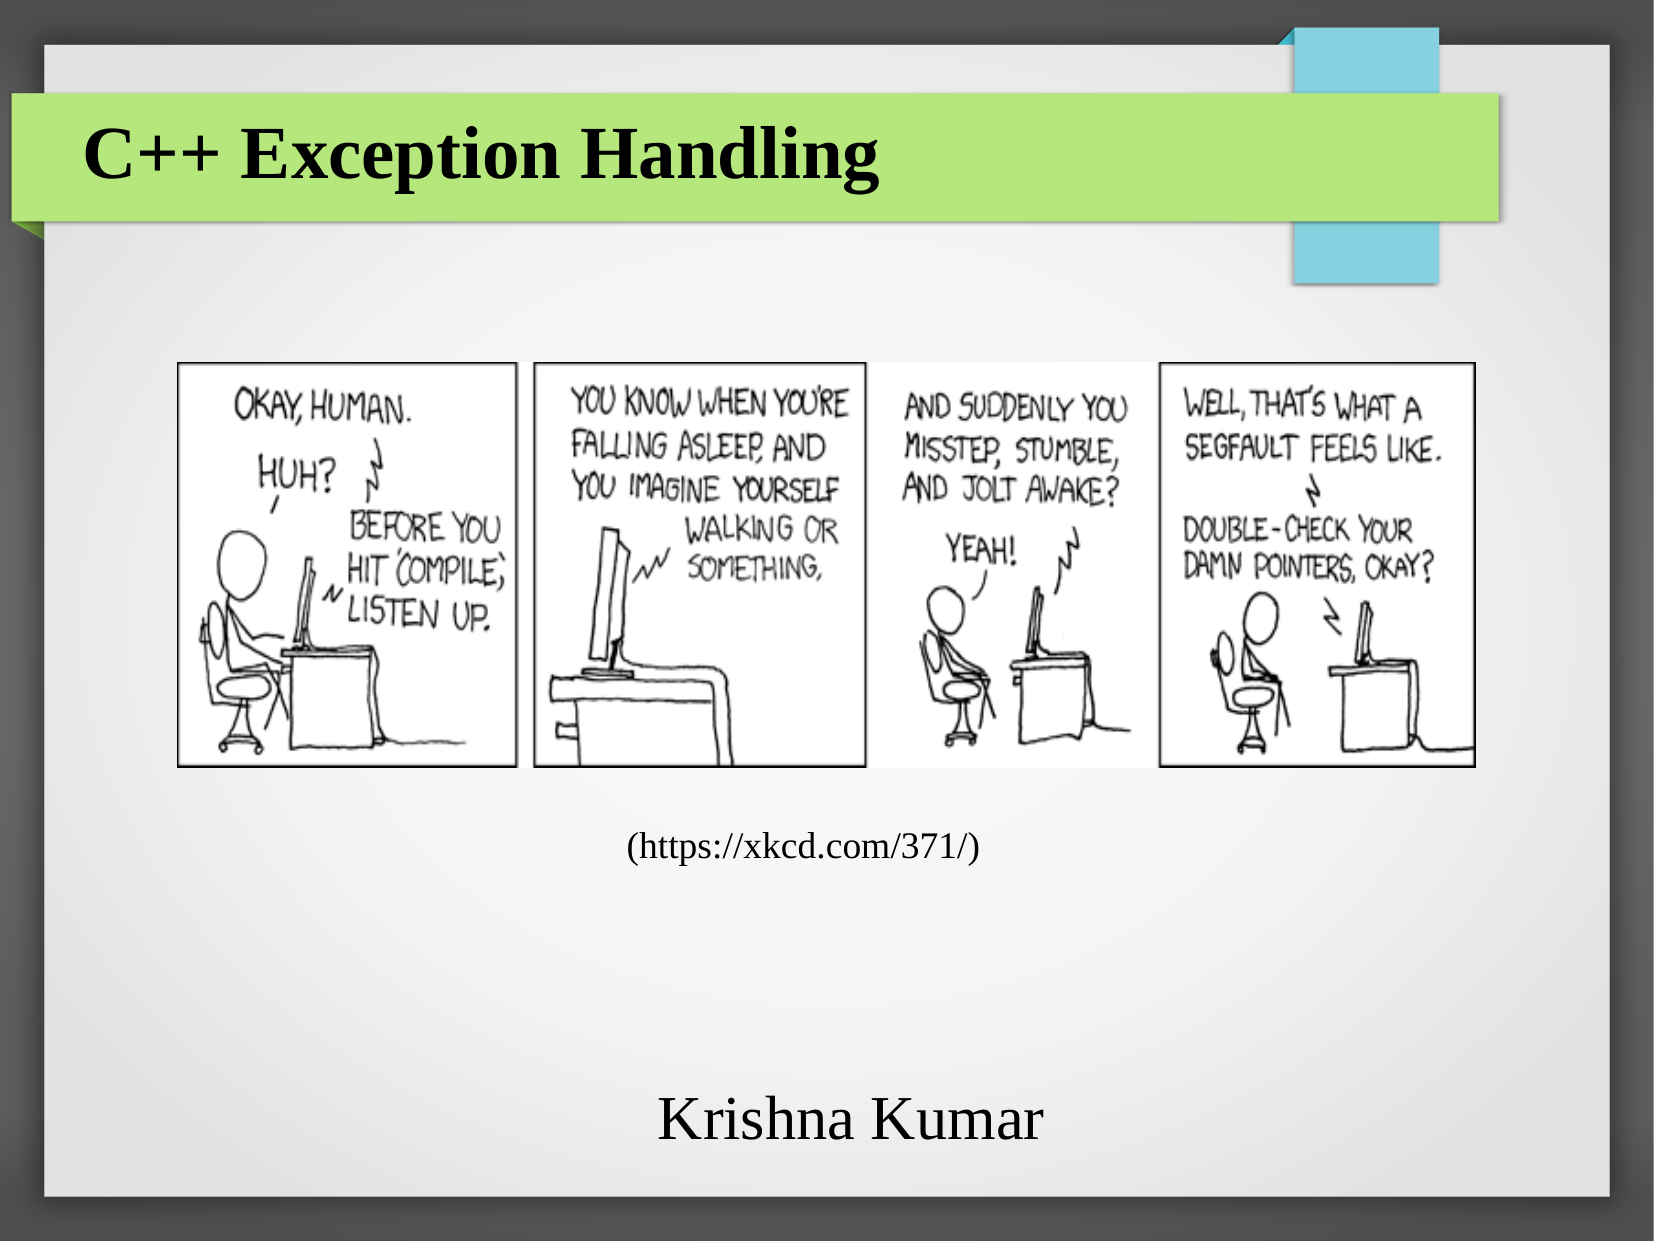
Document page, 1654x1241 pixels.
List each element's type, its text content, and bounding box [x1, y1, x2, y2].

picture [0, 0, 1654, 1241]
text_box (https://xkcd.com/371/) [11, 817, 1607, 874]
title C++ Exception Handling [82, 94, 1264, 213]
text_box Krishna Kumar [568, 1066, 1134, 1170]
